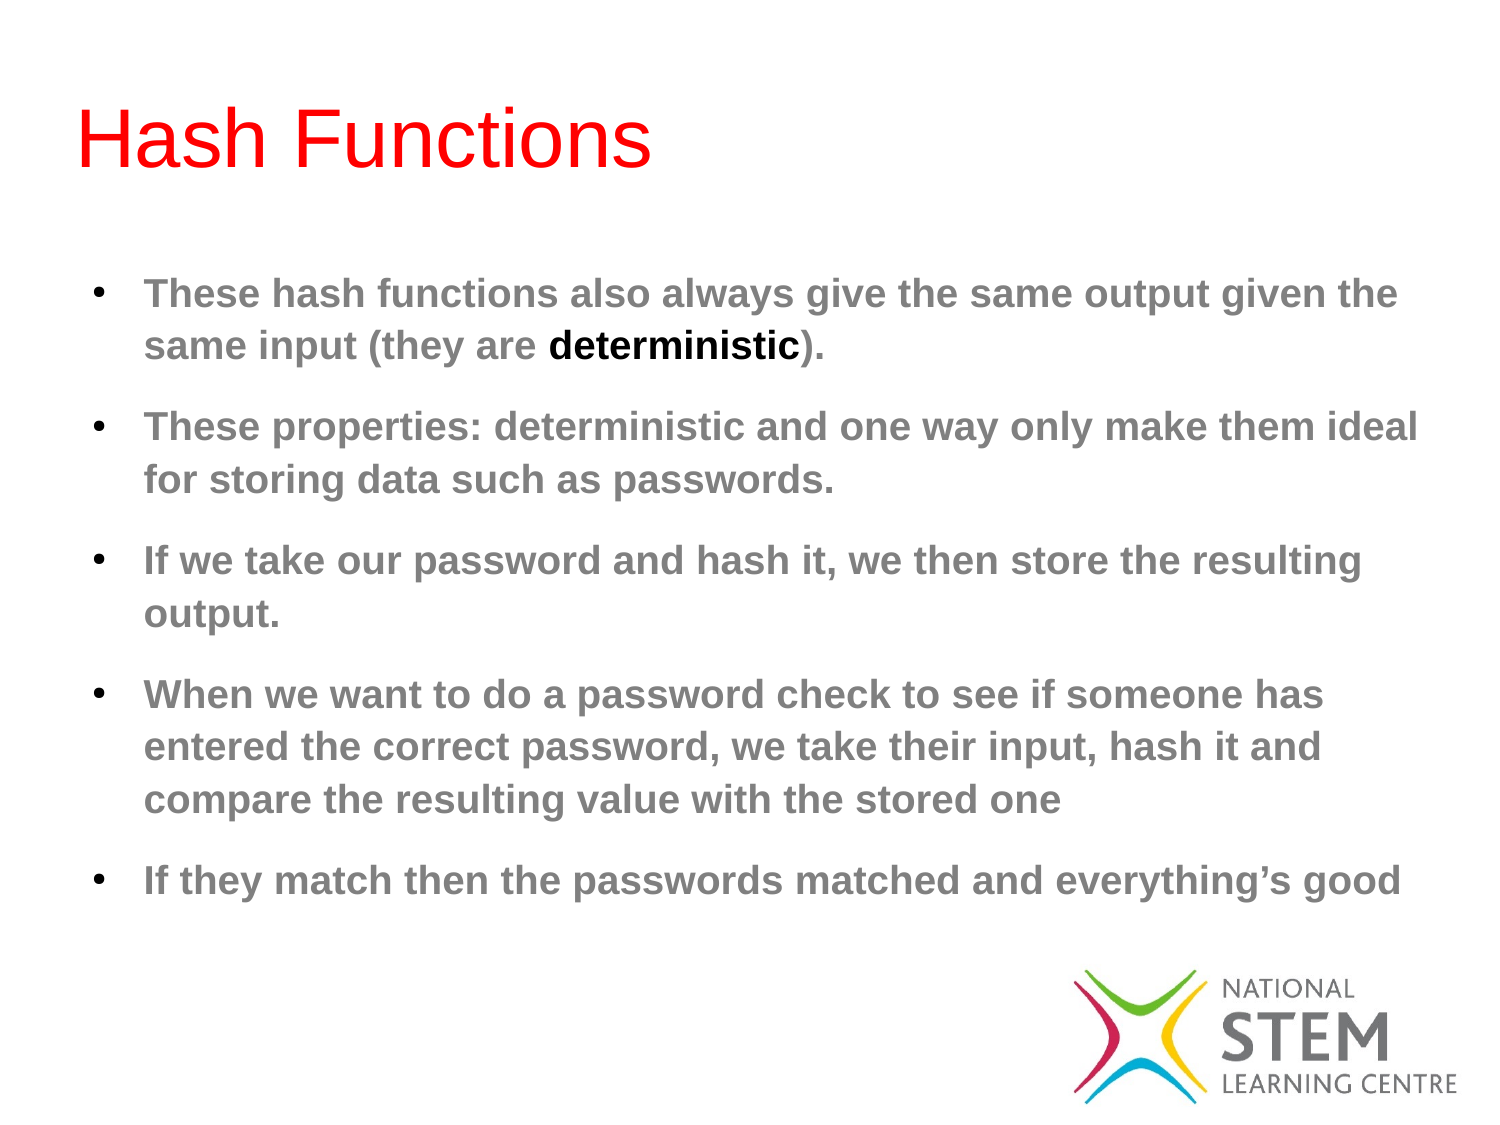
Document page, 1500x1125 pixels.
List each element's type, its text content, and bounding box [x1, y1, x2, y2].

title Hash Functions [75, 44, 1425, 233]
picture [1057, 953, 1472, 1120]
list These hash functions also always give the same output given the same input (they are deterministic). These properties: deterministic and one way only make them ideal for storing data such as passwords. If we take our password and hash it, we then store the resulting output. When we want to do a password check to see if someone has entered the correct password, we take their input, hash it and compare the resulting value with the stored one If they match then the passwords matched and everything’s good [75, 263, 1425, 916]
